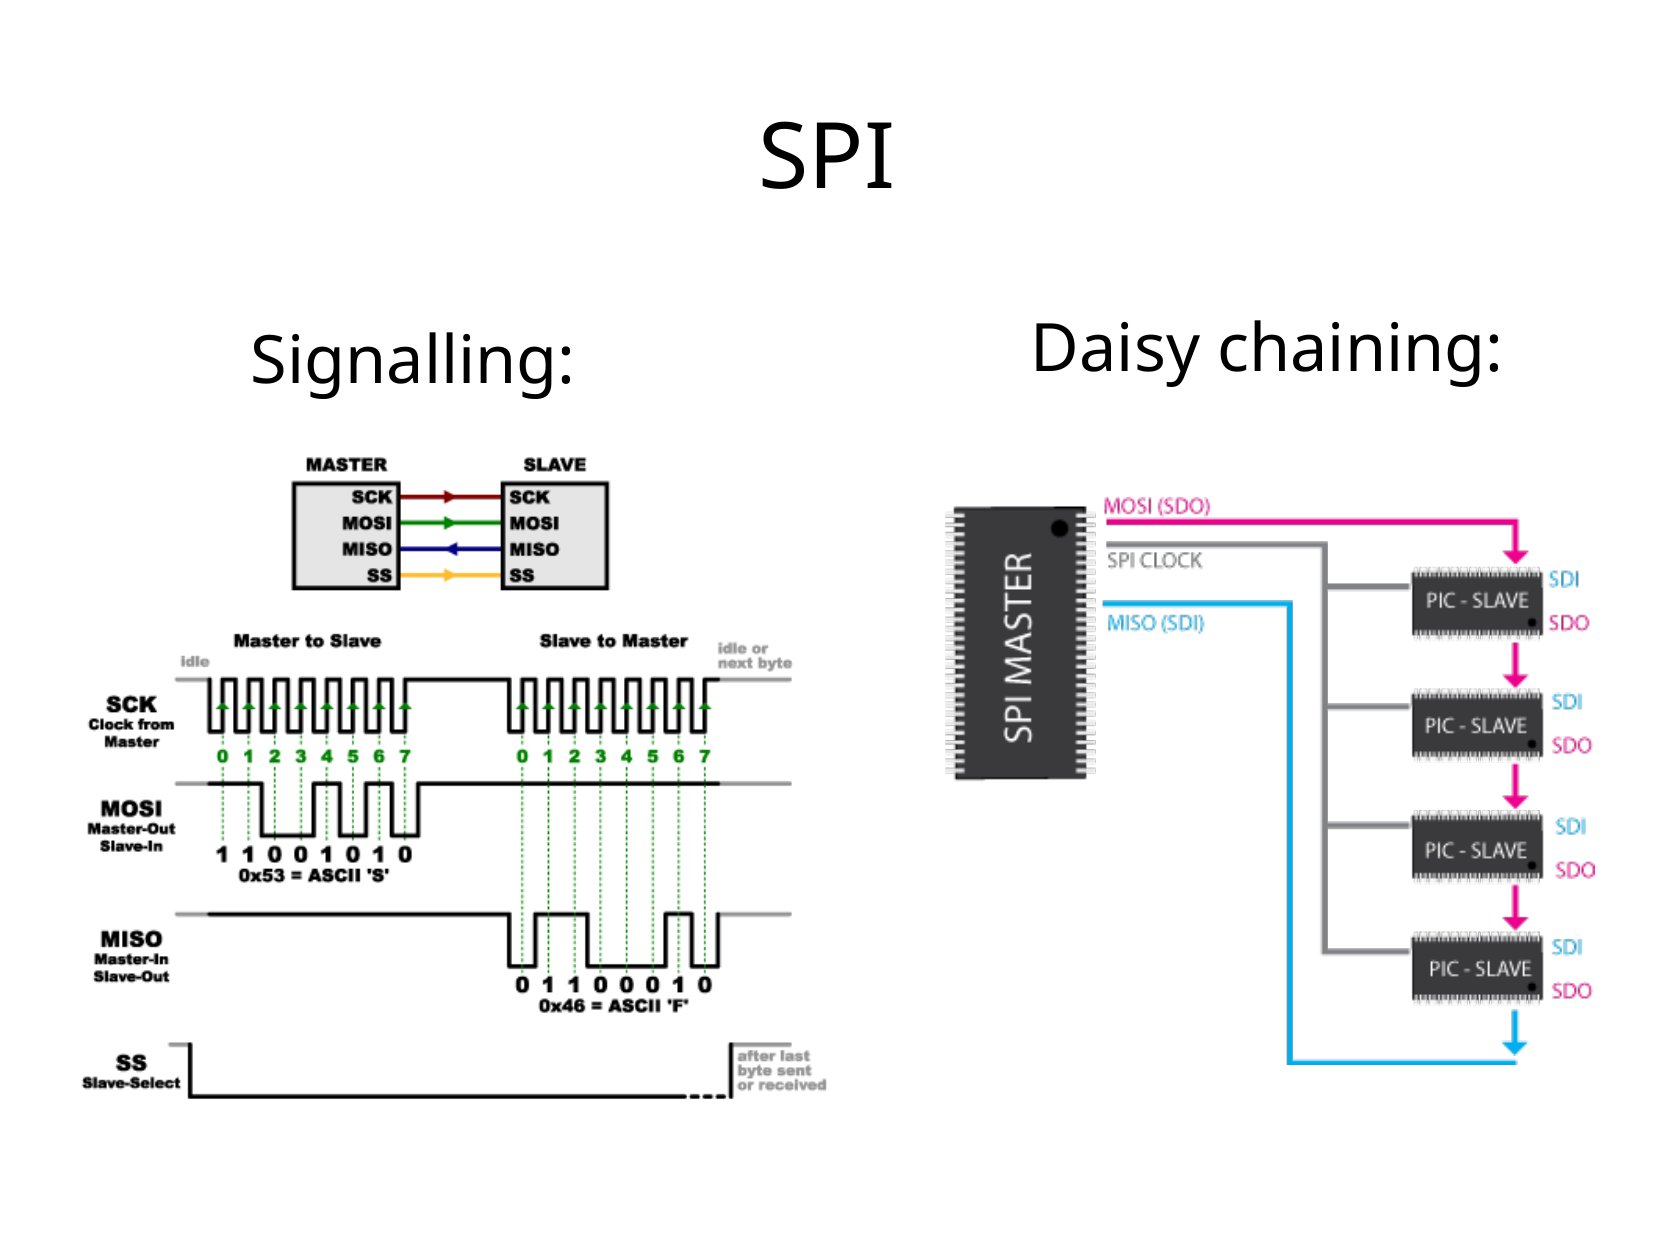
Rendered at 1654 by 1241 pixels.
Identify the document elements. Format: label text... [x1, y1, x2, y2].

list Signalling: [180, 311, 769, 446]
title SPI [82, 49, 1571, 257]
picture [945, 494, 1595, 1066]
list Daisy chaining: [960, 300, 1549, 435]
picture [60, 445, 842, 1111]
